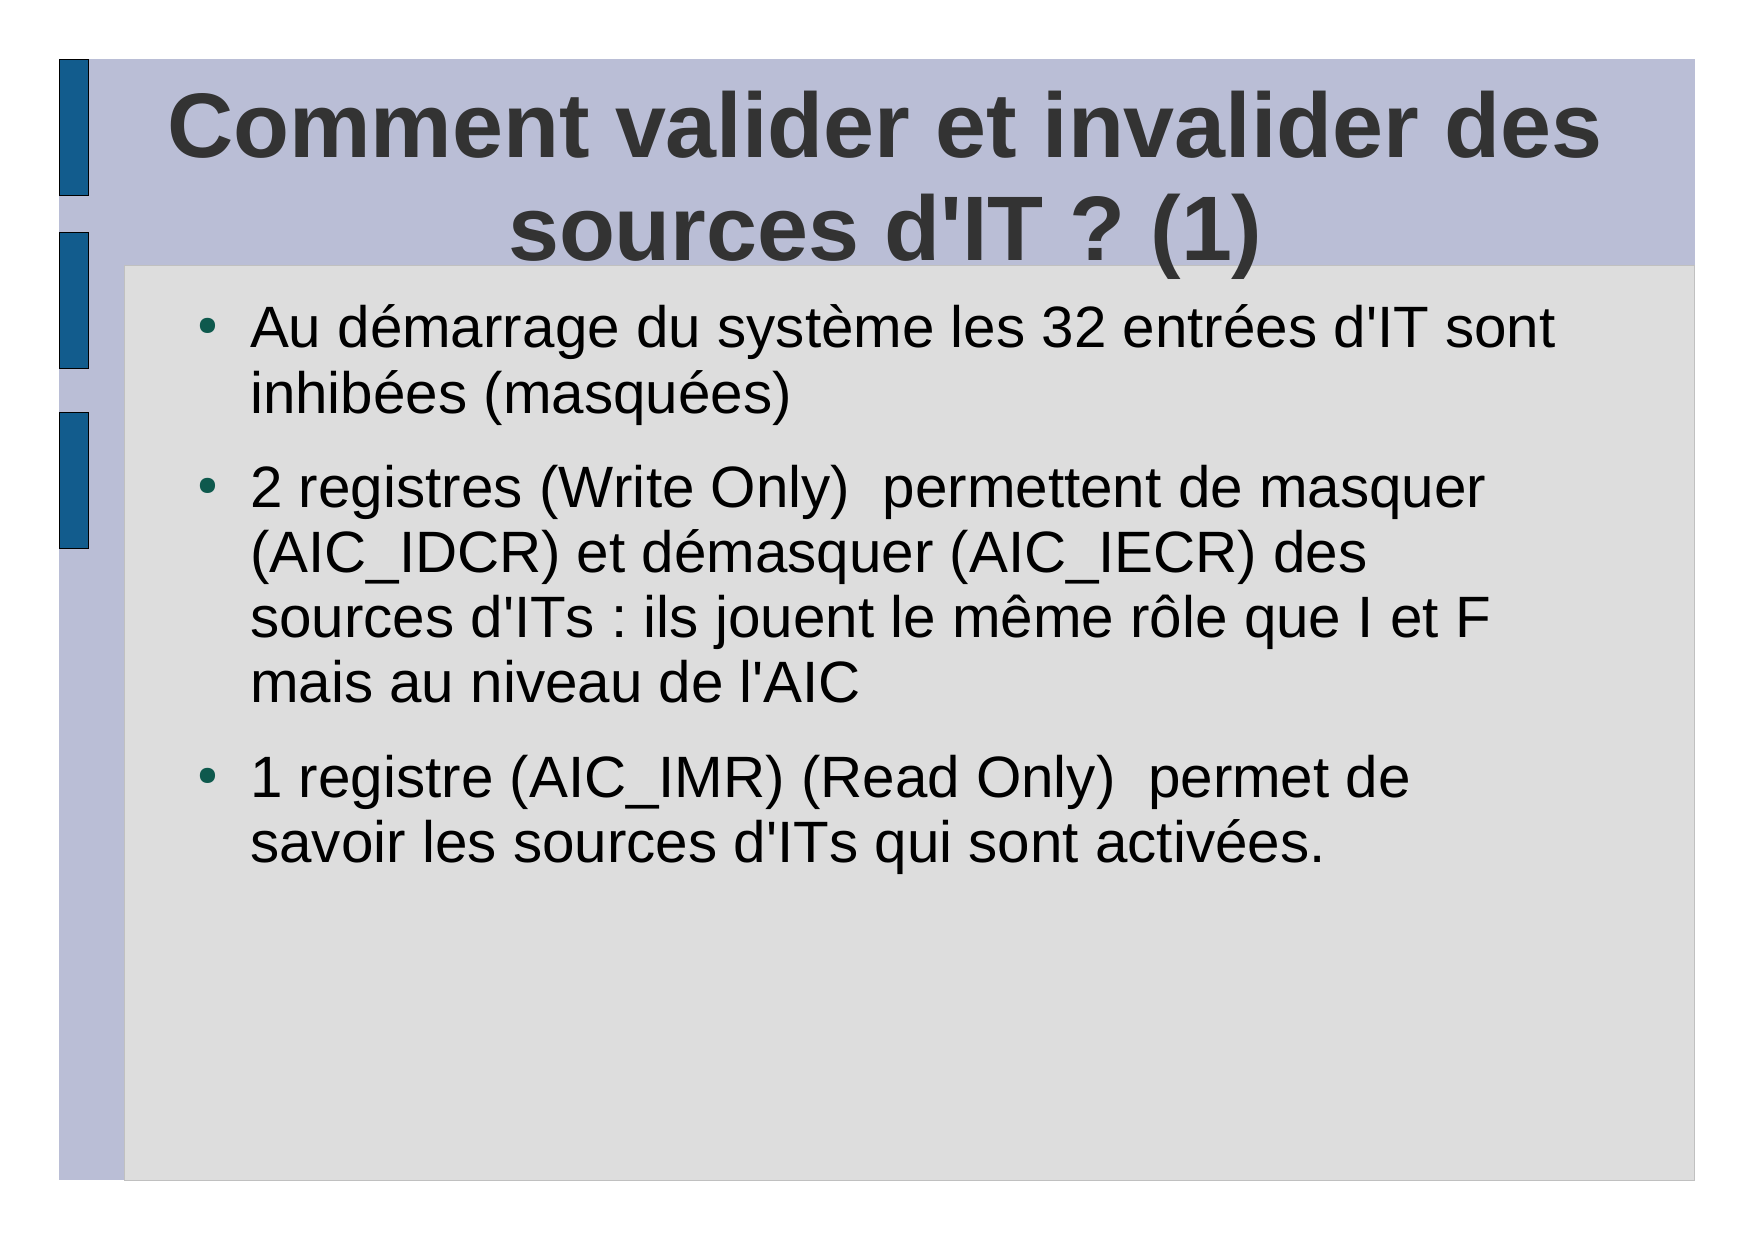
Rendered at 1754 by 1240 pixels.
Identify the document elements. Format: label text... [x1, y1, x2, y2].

list Au démarrage du système les 32 entrées d'IT sont inhibées (masquées) 2 registres (Write Only) permettent de masquer (AIC_IDCR) et démasquer (AIC_IECR) des sources d'ITs : ils jouent le même rôle que I et F mais au niveau de l'AIC 1 registre (AIC_IMR) (Read Only) permet de savoir les sources d'ITs qui sont activées. [179, 295, 1577, 1093]
title Comment valider et invalider des sources d'IT ? (1) [118, 74, 1654, 280]
